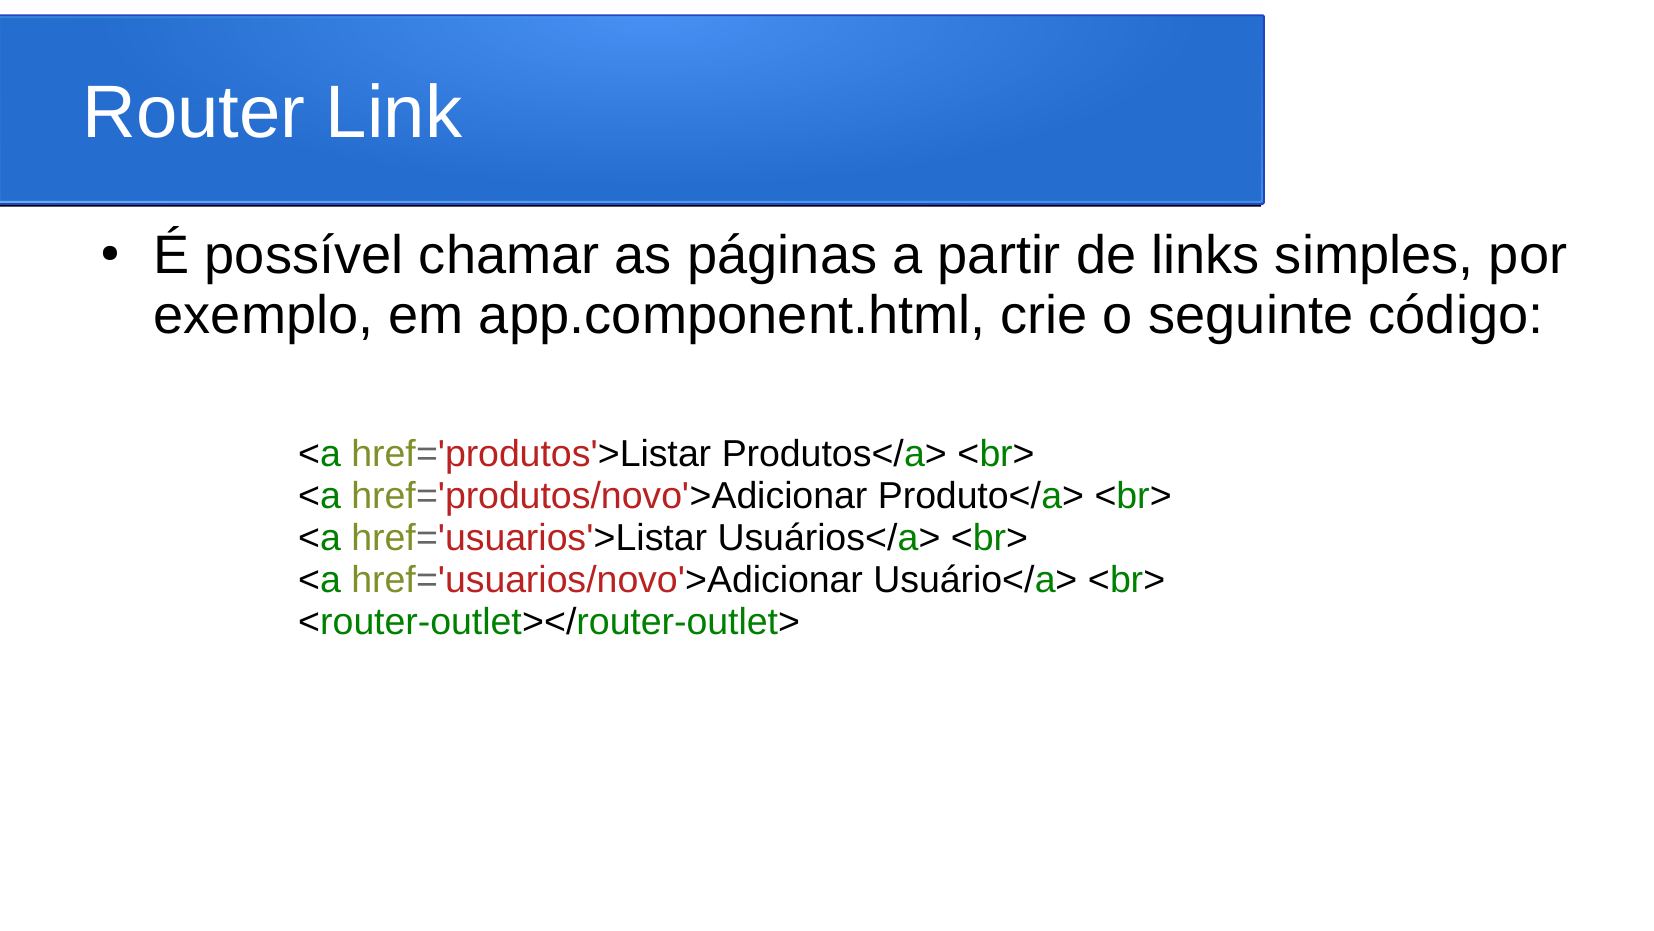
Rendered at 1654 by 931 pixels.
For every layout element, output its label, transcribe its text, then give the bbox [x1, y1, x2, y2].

text_box <a href='produtos'>Listar Produtos</a> <br> <a href='produtos/novo'>Adicionar Produto</a> <br> <a href='usuarios'>Listar Usuários</a> <br> <a href='usuarios/novo'>Adicionar Usuário</a> <br> <router-outlet></router-outlet> [283, 425, 1252, 692]
list É possível chamar as páginas a partir de links simples, por exemplo, em app.component.html, crie o seguinte código: [82, 224, 1571, 764]
title Router Link [82, 35, 1235, 189]
